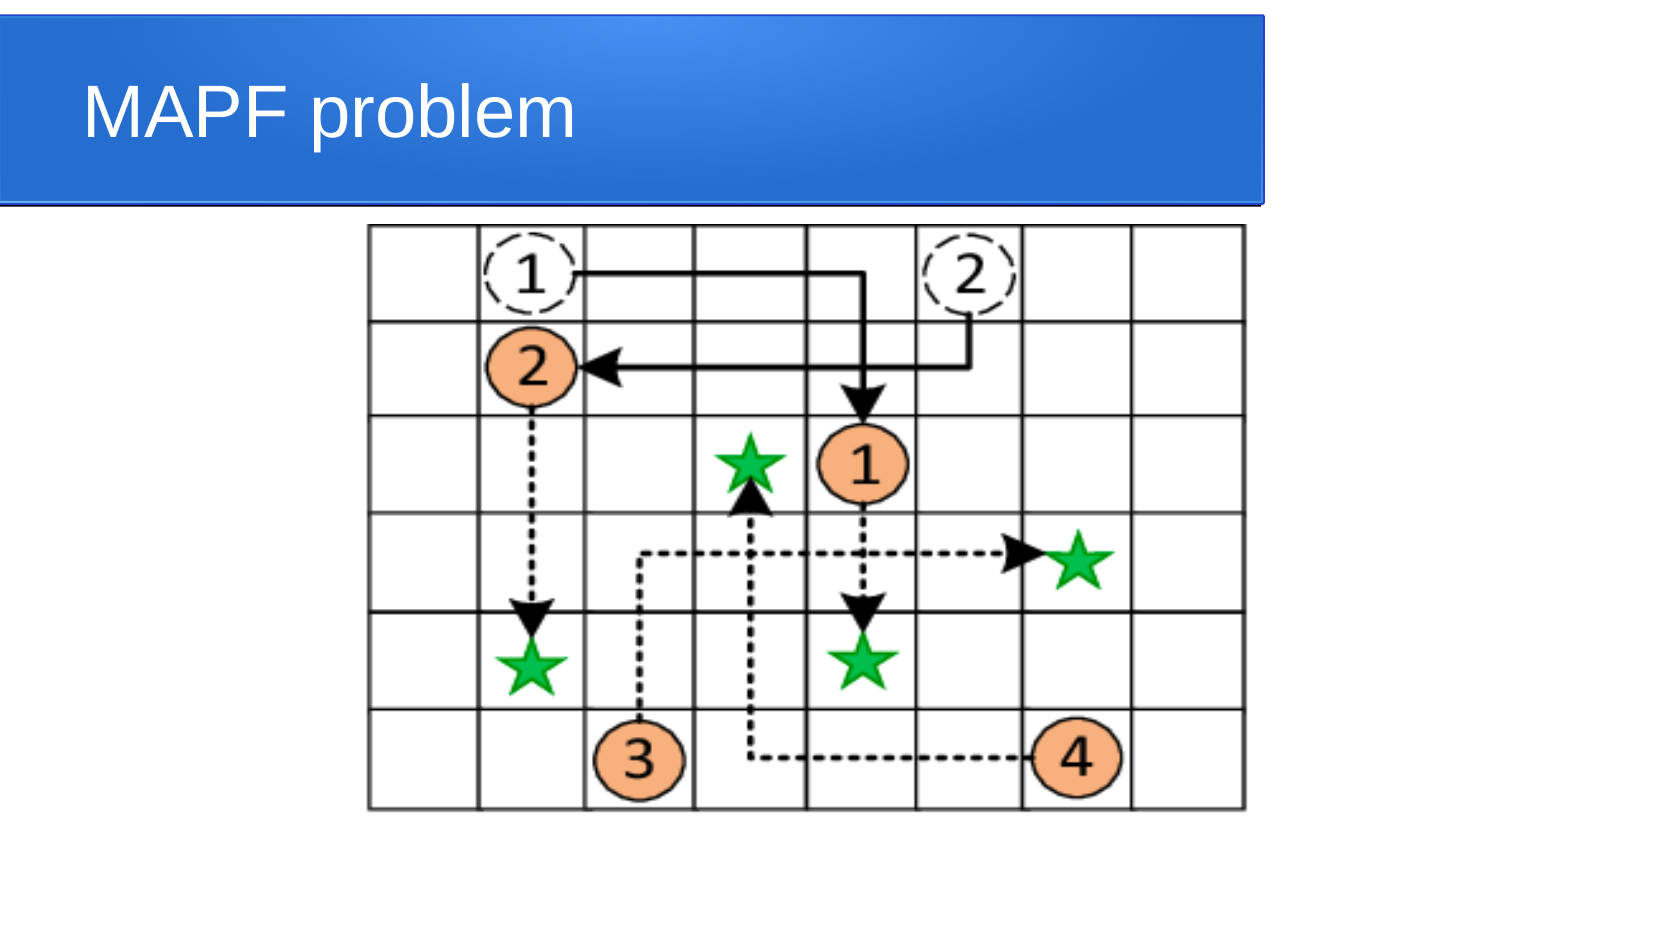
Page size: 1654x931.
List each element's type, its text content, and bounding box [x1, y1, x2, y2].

title MAPF problem [82, 35, 1235, 189]
picture [302, 224, 1336, 856]
